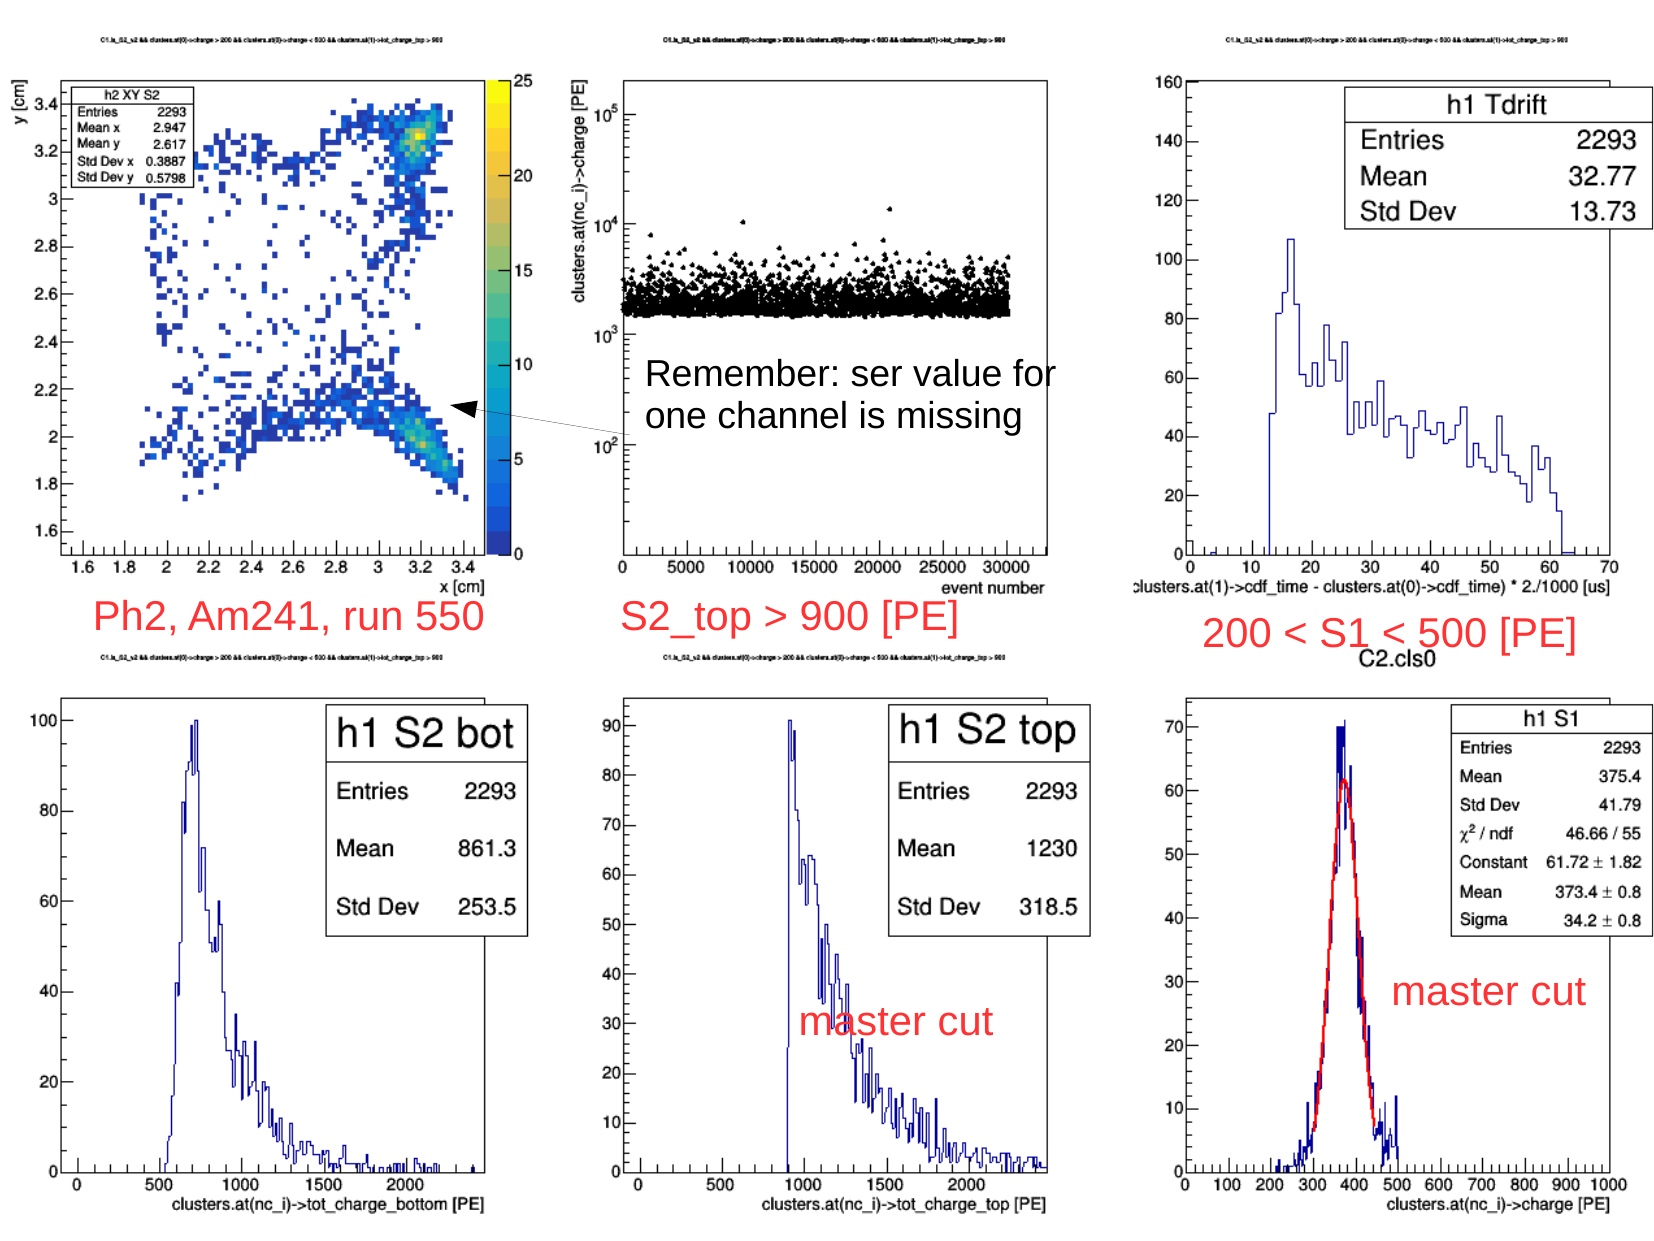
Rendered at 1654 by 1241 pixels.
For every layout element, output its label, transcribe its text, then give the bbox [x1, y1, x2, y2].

text_box master cut [1148, 960, 1654, 1096]
picture [6, 720, 1654, 1223]
picture [6, 23, 1654, 602]
text_box S2_top > 900 [PE] [630, 585, 1125, 720]
text_box master cut [555, 989, 1237, 1126]
text_box Ph2, Am241, run 550 [0, 585, 631, 721]
text_box 200 < S1 < 500 [PE] [1043, 601, 1654, 737]
text_box Remember: ser value for one channel is missing [630, 345, 1111, 571]
